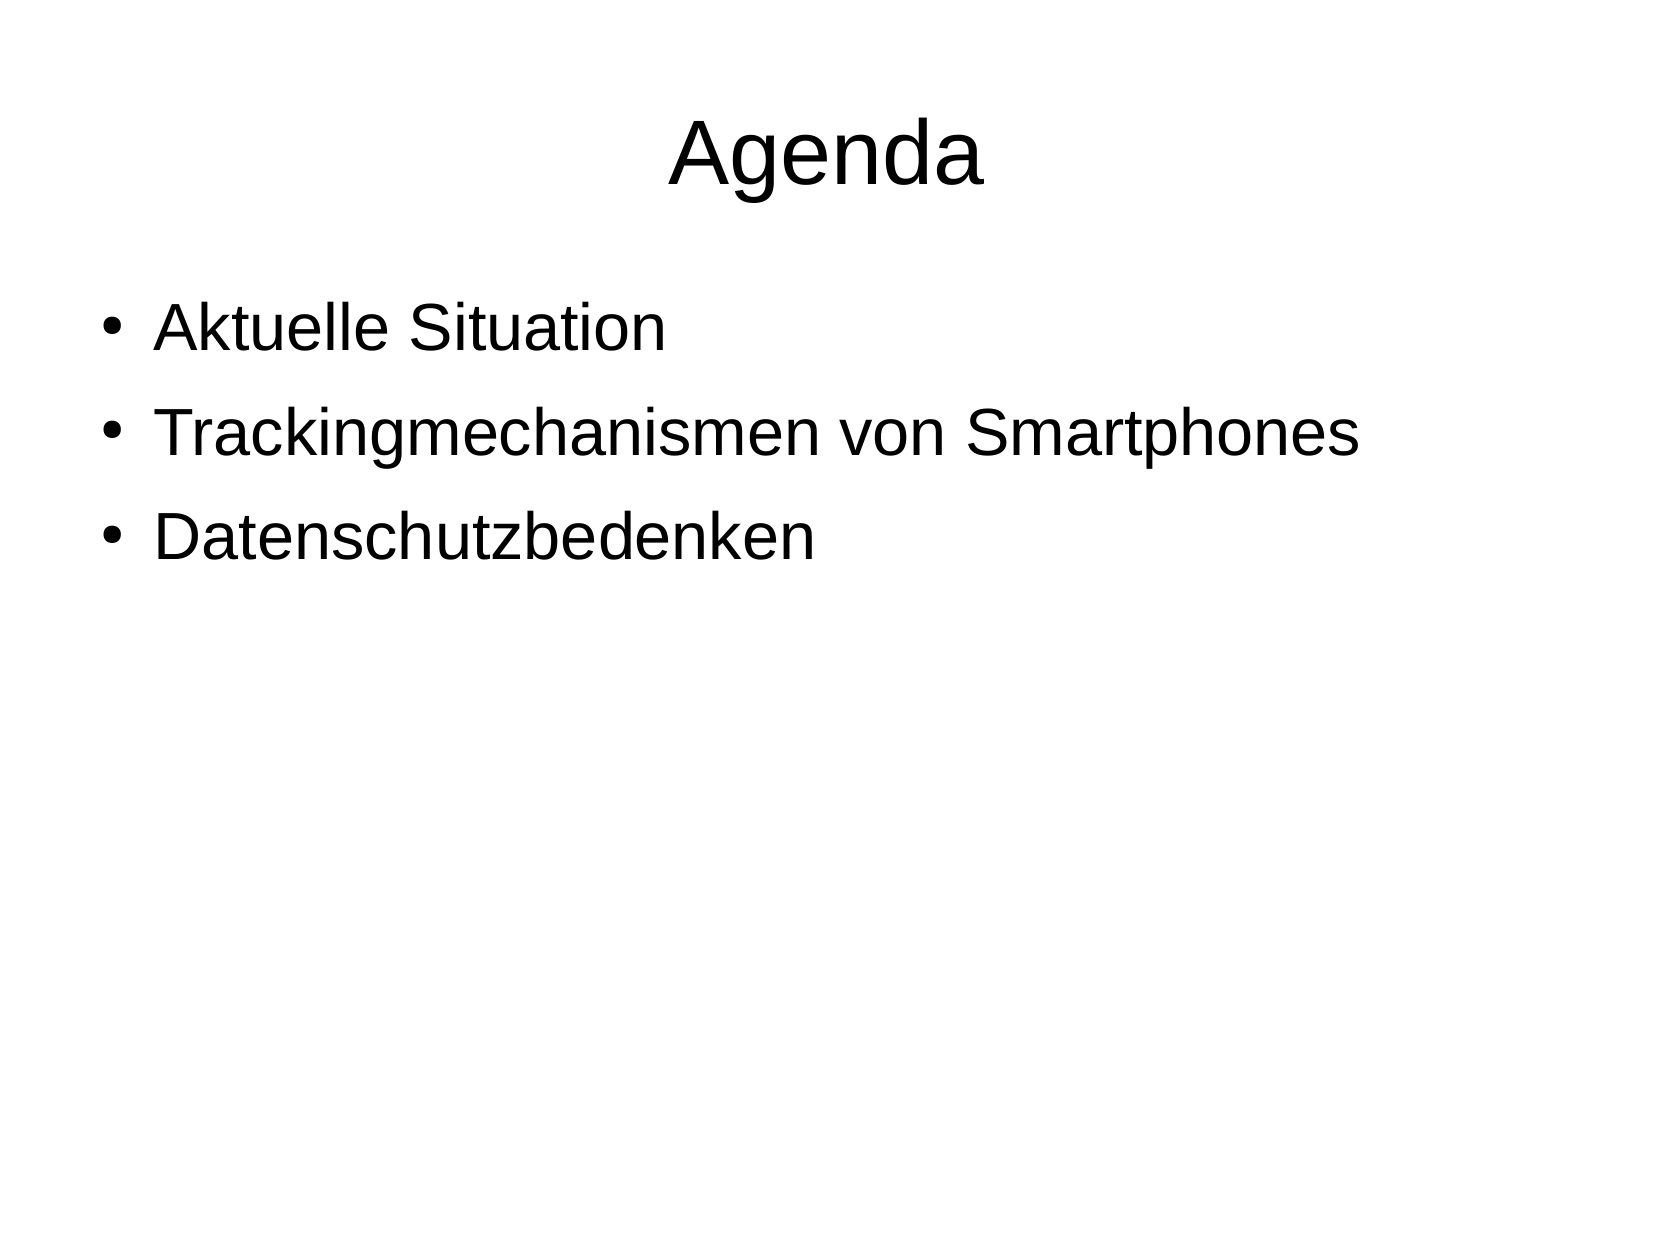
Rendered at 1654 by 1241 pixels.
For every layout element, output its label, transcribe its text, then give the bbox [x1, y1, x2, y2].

title Agenda [82, 49, 1571, 257]
list Aktuelle Situation Trackingmechanismen von Smartphones Datenschutzbedenken [82, 290, 1571, 1010]
